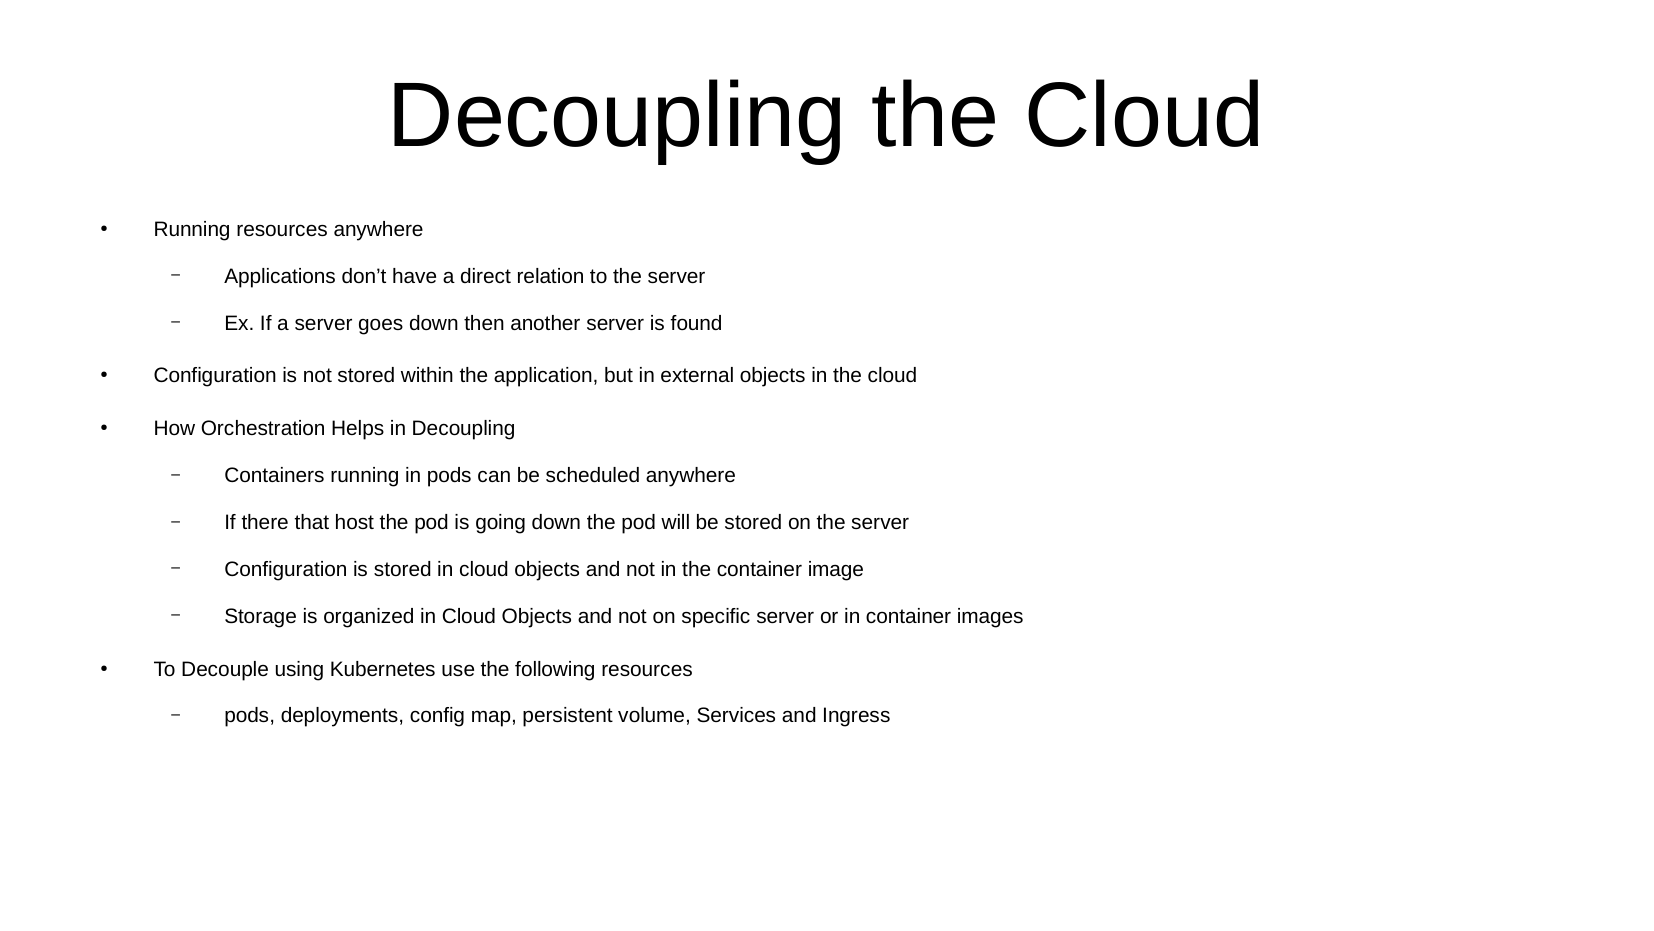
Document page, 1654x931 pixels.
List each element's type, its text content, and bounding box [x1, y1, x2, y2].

title Decoupling the Cloud [82, 37, 1571, 193]
list Running resources anywhere Applications don’t have a direct relation to the server Ex. If a server goes down then another server is found Configuration is not stored within the application, but in external objects in the cloud How Orchestration Helps in Decoupling Containers running in pods can be scheduled anywhere If there that host the pod is going down the pod will be stored on the server Configuration is stored in cloud objects and not in the container image Storage is organized in Cloud Objects and not on specific server or in container images To Decouple using Kubernetes use the following resources pods, deployments, config map, persistent volume, Services and Ingress [82, 217, 1613, 901]
